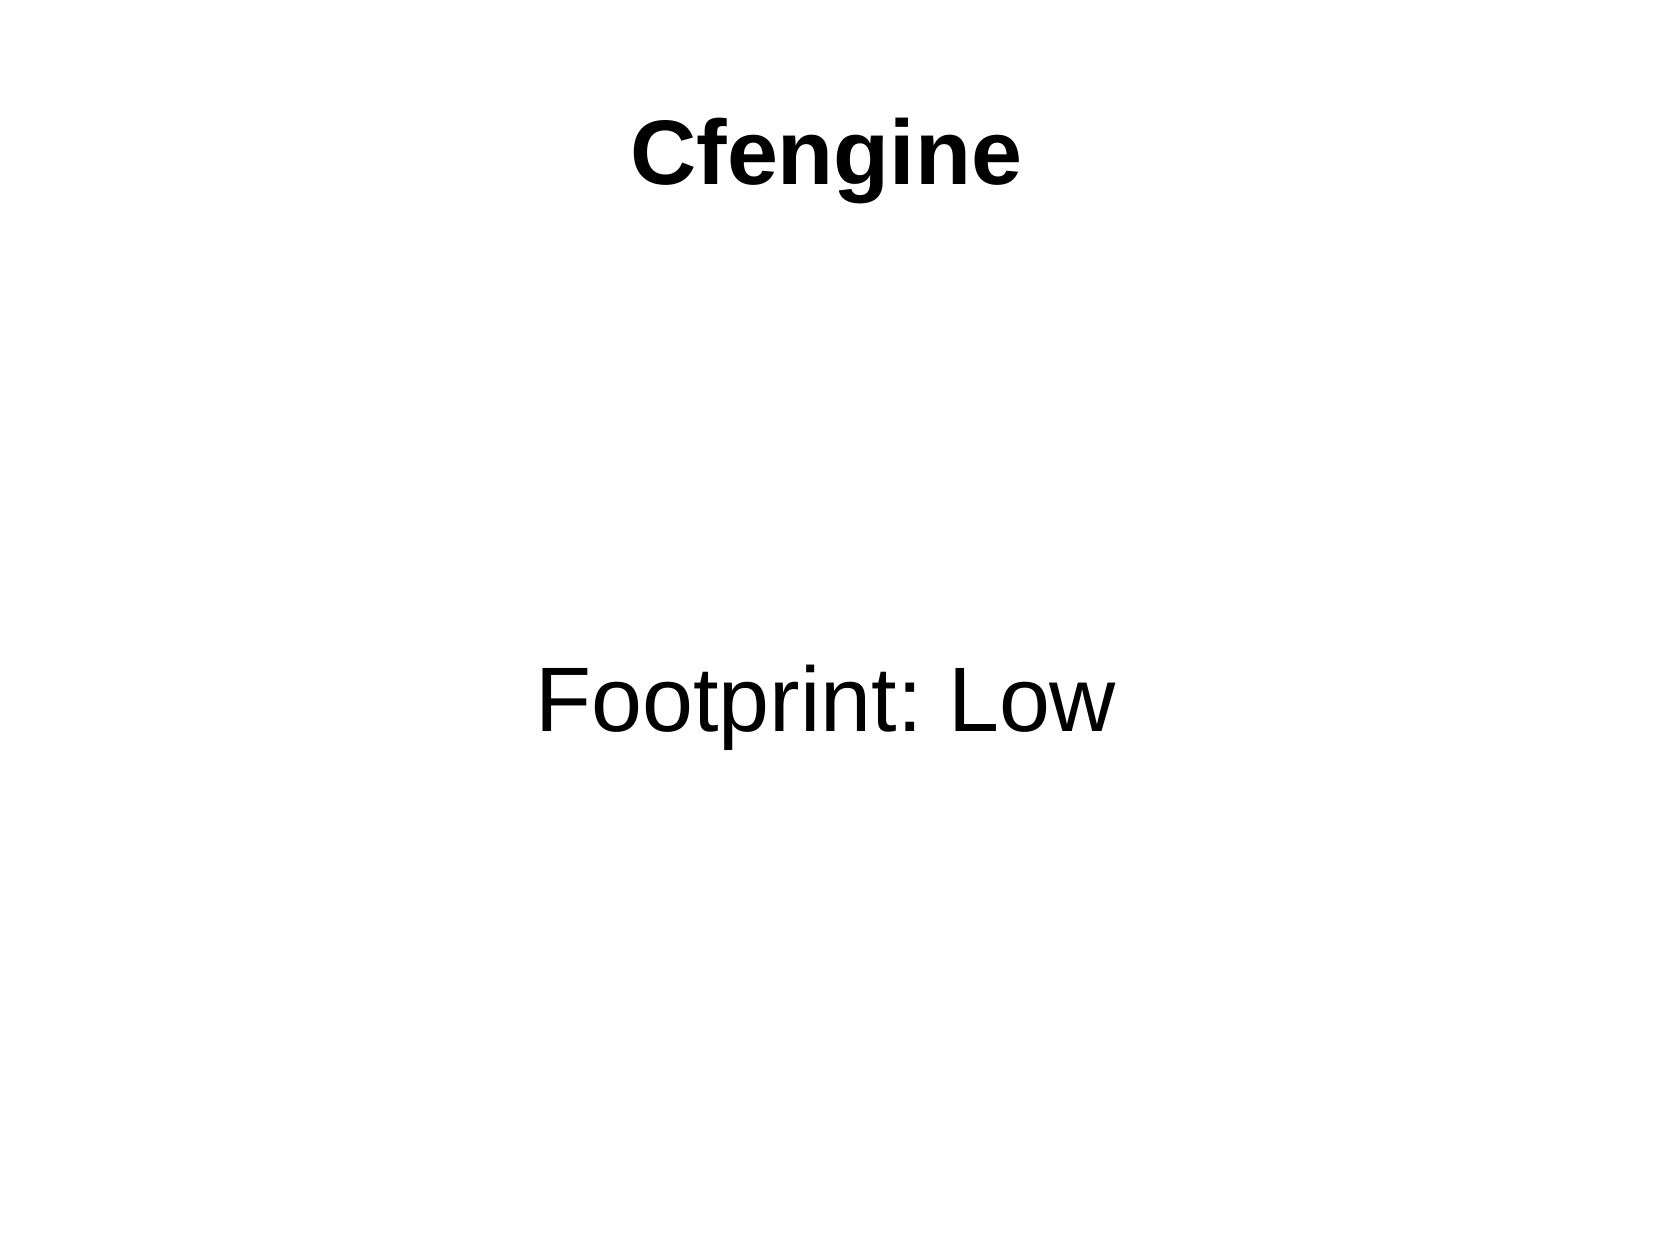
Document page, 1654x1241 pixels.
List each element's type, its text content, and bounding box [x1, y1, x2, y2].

subtitle Footprint: Low [82, 290, 1571, 1109]
title Cfengine [82, 49, 1571, 257]
